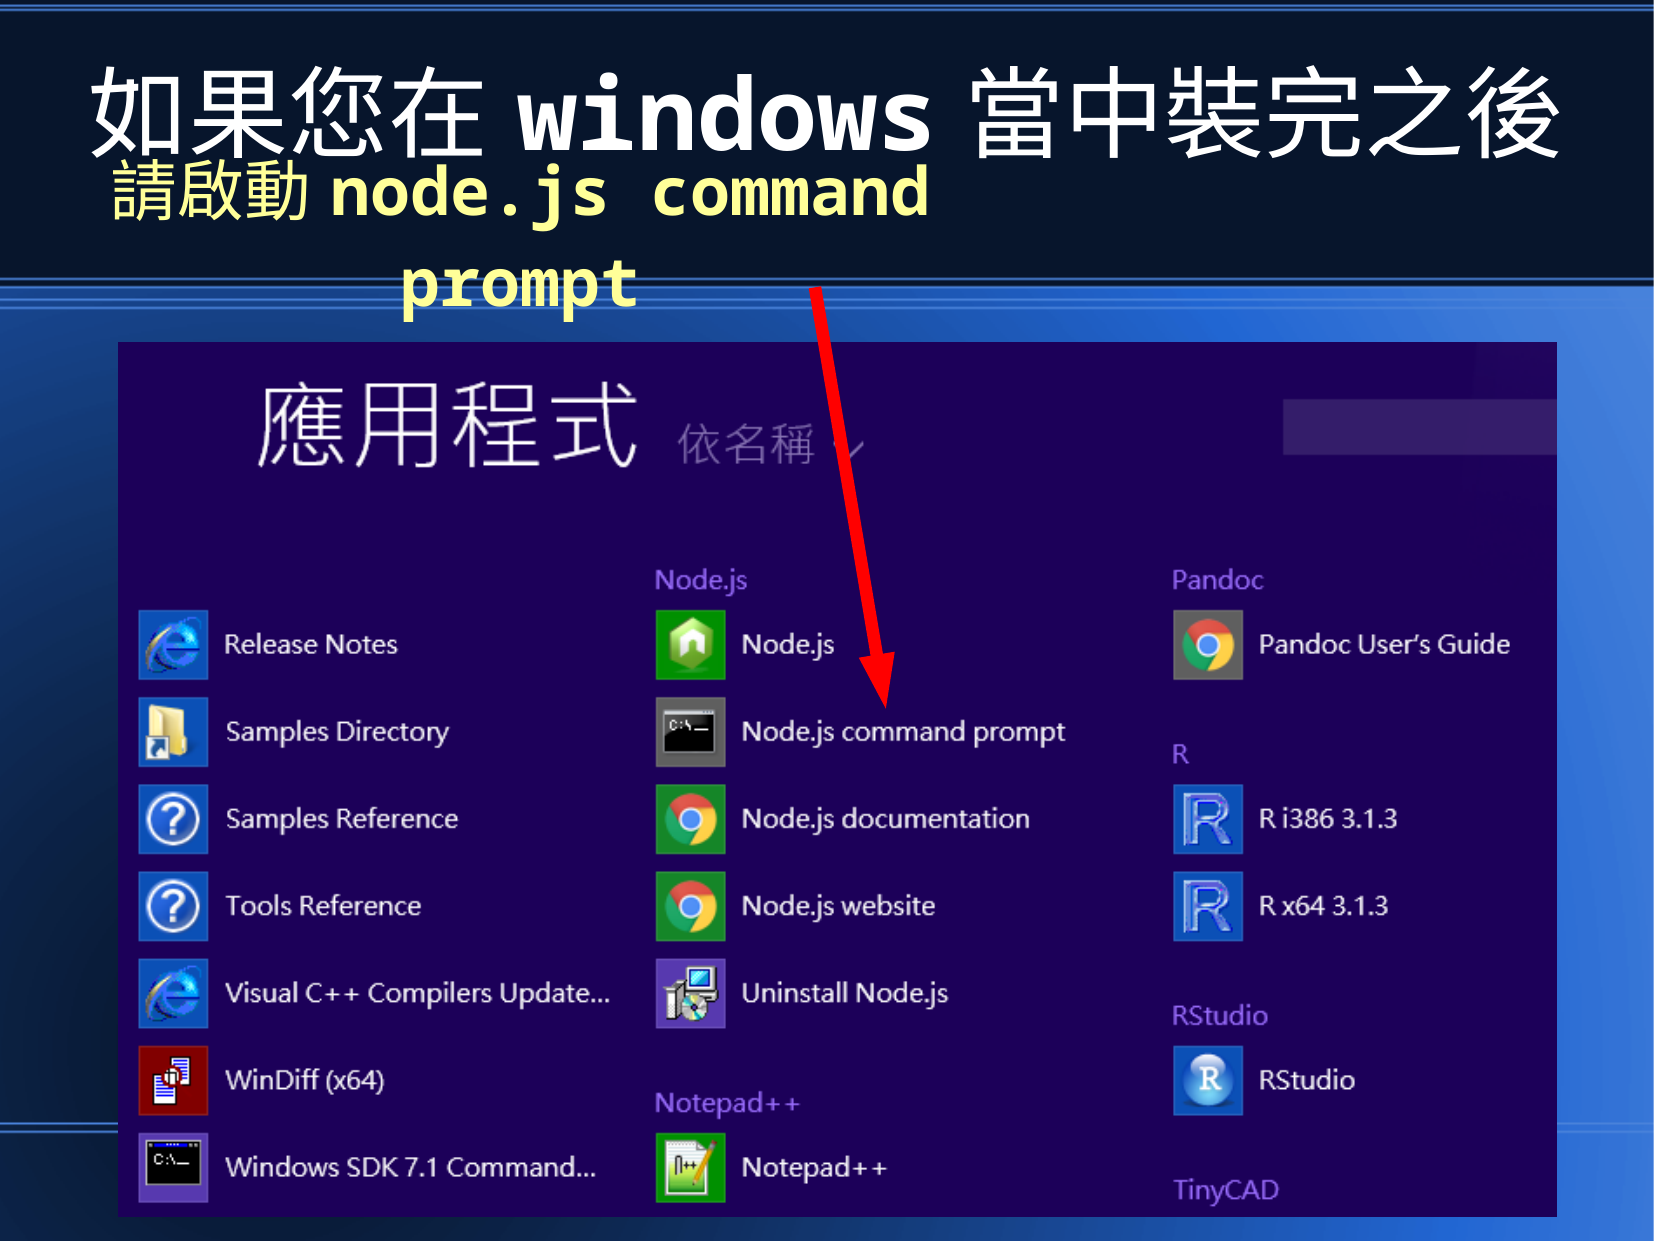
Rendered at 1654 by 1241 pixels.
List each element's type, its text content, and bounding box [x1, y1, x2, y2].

text_box 請啟動node.js command prompt [13, 177, 1028, 288]
picture [0, 0, 1654, 1241]
title 如果您在windows當中裝完之後 [82, 47, 1571, 168]
